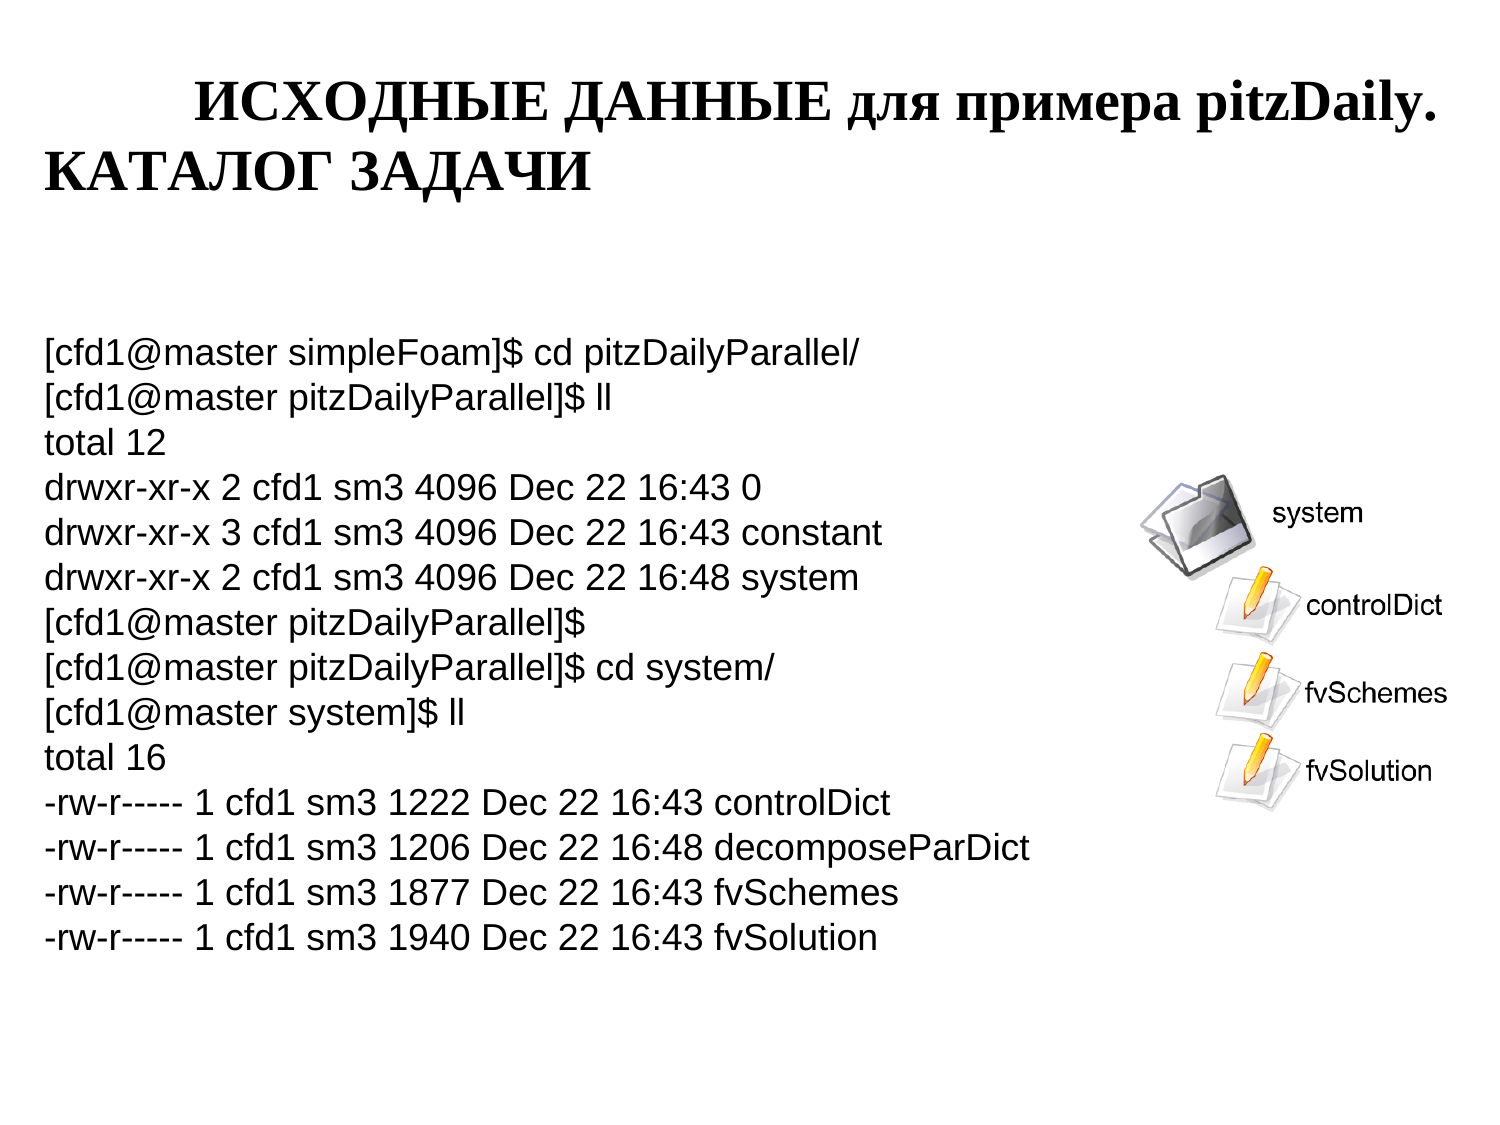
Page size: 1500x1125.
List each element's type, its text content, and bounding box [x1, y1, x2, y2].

text_box [cfd1@master simpleFoam]$ cd pitzDailyParallel/ [cfd1@master pitzDailyParallel]$ ll total 12 drwxr-xr-x 2 cfd1 sm3 4096 Dec 22 16:43 0 drwxr-xr-x 3 cfd1 sm3 4096 Dec 22 16:43 constant drwxr-xr-x 2 cfd1 sm3 4096 Dec 22 16:48 system [cfd1@master pitzDailyParallel]$ [cfd1@master pitzDailyParallel]$ cd system/ [cfd1@master system]$ ll total 16 -rw-r----- 1 cfd1 sm3 1222 Dec 22 16:43 controlDict -rw-r----- 1 cfd1 sm3 1206 Dec 22 16:48 decomposeParDict -rw-r----- 1 cfd1 sm3 1877 Dec 22 16:43 fvSchemes -rw-r----- 1 cfd1 sm3 1940 Dec 22 16:43 fvSolution [29, 320, 1105, 966]
picture [1139, 467, 1448, 812]
text_box ИСХОДНЫЕ ДАННЫЕ для примера pitzDaily. КАТАЛОГ ЗАДАЧИ [29, 54, 1458, 247]
